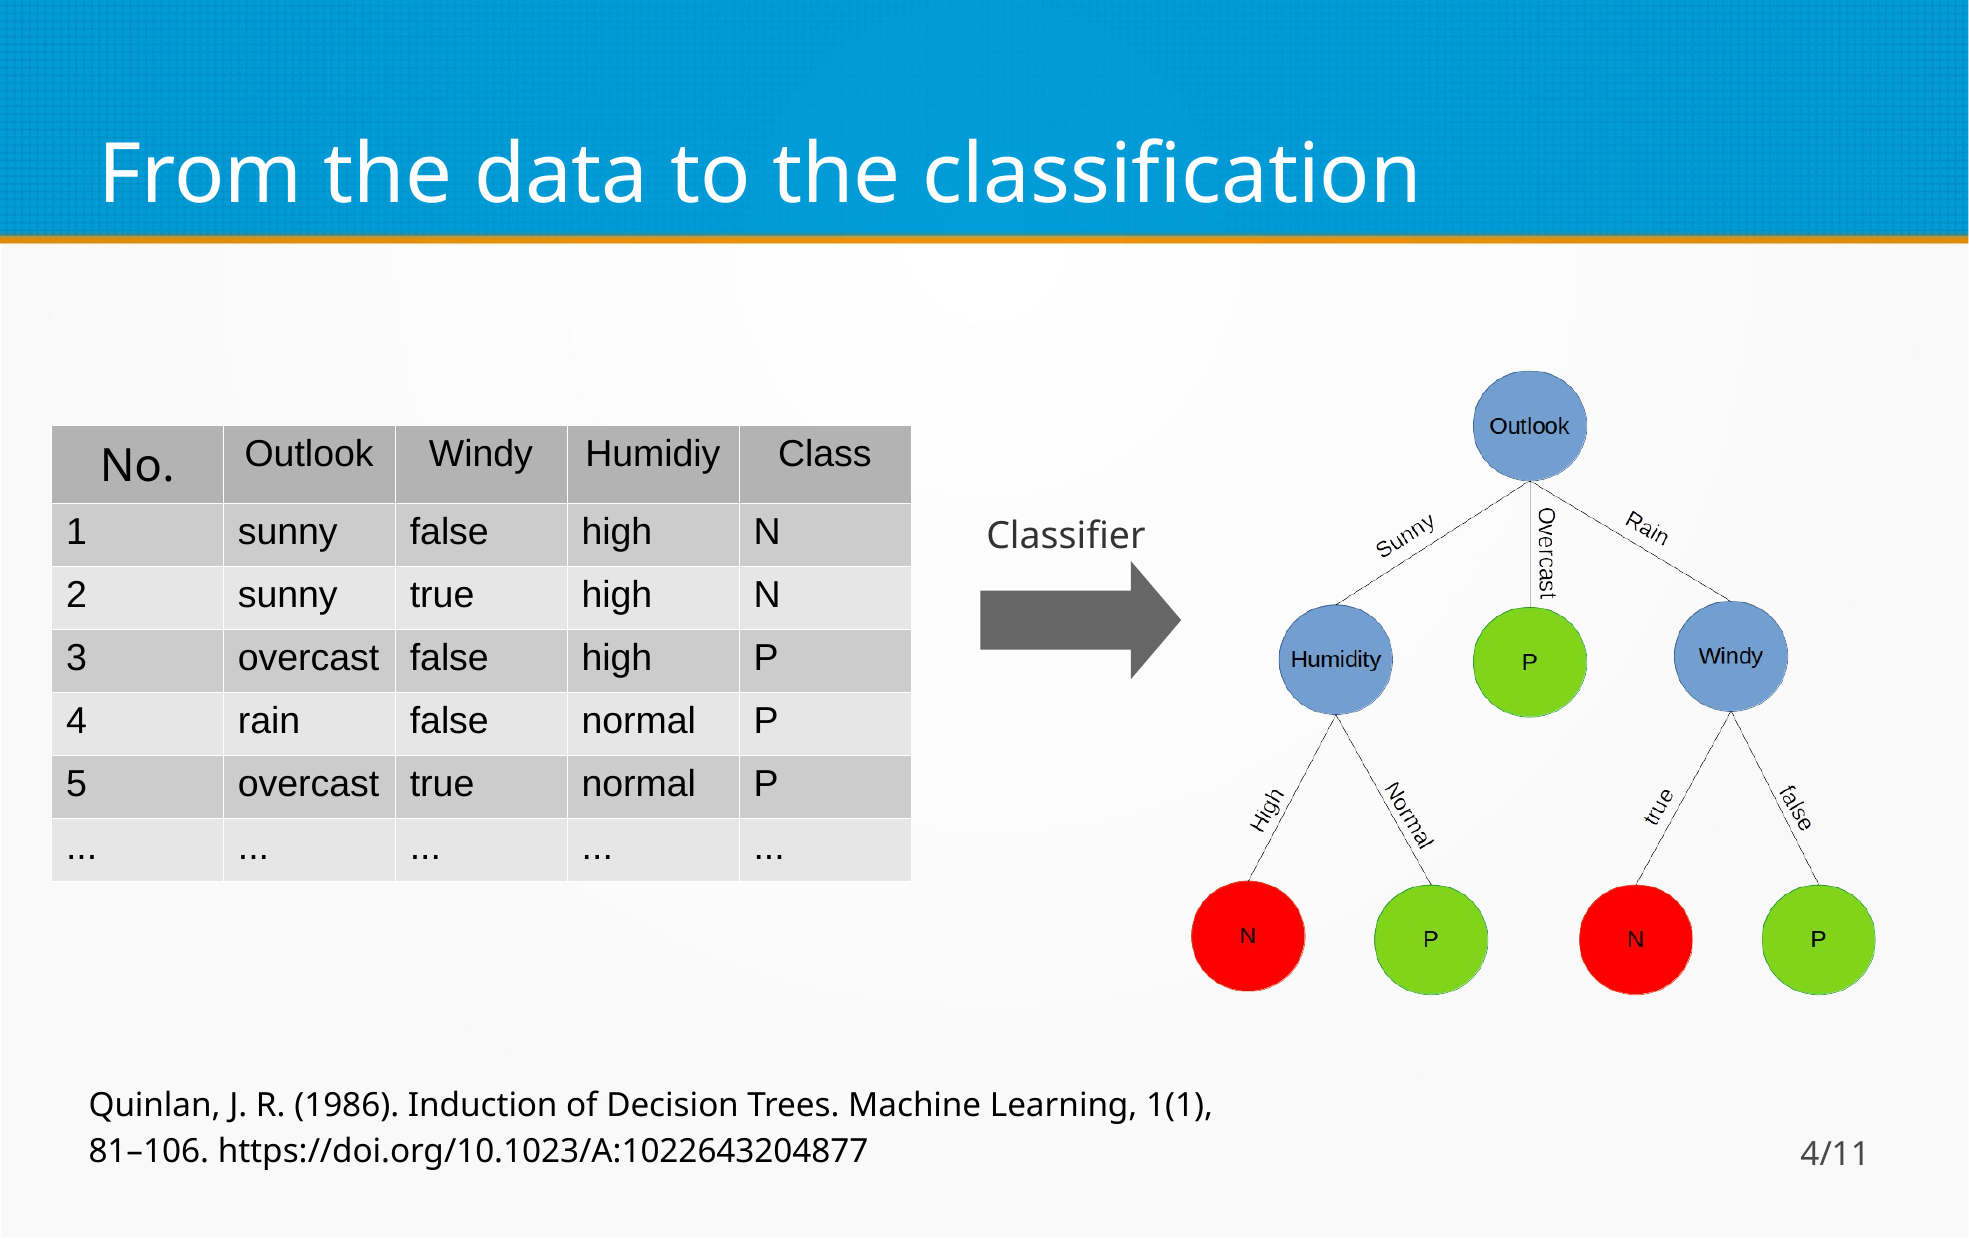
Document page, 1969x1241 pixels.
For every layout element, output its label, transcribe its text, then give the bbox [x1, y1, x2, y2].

table_cell normal [568, 756, 739, 818]
table_cell high [568, 630, 739, 692]
picture [0, 233, 1969, 1241]
table_cell normal [568, 693, 739, 755]
table_cell high [568, 567, 739, 629]
table_cell P [740, 756, 911, 818]
table_cell ... [52, 819, 223, 881]
table_cell ... [224, 819, 395, 881]
table_cell overcast [224, 630, 395, 692]
table_cell sunny [224, 567, 395, 629]
table_cell 5 [52, 756, 223, 818]
table_header Outlook [224, 426, 395, 503]
text_box Quinlan, J. R. (1986). Induction of Decision Trees. Machine Learning, 1(1), 81–106. https://doi.org/10.1023/A:1022643204877 [82, 1062, 1241, 1191]
table_cell false [396, 630, 567, 692]
table_cell sunny [224, 504, 395, 566]
text_box Classifier [980, 485, 1188, 584]
table_cell true [396, 567, 567, 629]
table_header Windy [396, 426, 567, 503]
table_cell 1 [52, 504, 223, 566]
table_cell true [396, 756, 567, 818]
text_box [980, 584, 1182, 680]
table_cell ... [568, 819, 739, 881]
table_cell 3 [52, 630, 223, 692]
table_cell false [396, 693, 567, 755]
table_cell false [396, 504, 567, 566]
table_cell P [740, 630, 911, 692]
table_cell 4 [52, 693, 223, 755]
table_cell overcast [224, 756, 395, 818]
table_cell ... [740, 819, 911, 881]
table_cell N [740, 567, 911, 629]
table_header No. [52, 426, 223, 503]
table_cell ... [396, 819, 567, 881]
table_cell 2 [52, 567, 223, 629]
table_cell rain [224, 693, 395, 755]
table_cell P [740, 693, 911, 755]
table_header Humidiy [568, 426, 739, 503]
title From the data to the classification [98, 19, 1870, 227]
table_cell high [568, 504, 739, 566]
table_cell N [740, 504, 911, 566]
table_header Class [740, 426, 911, 503]
